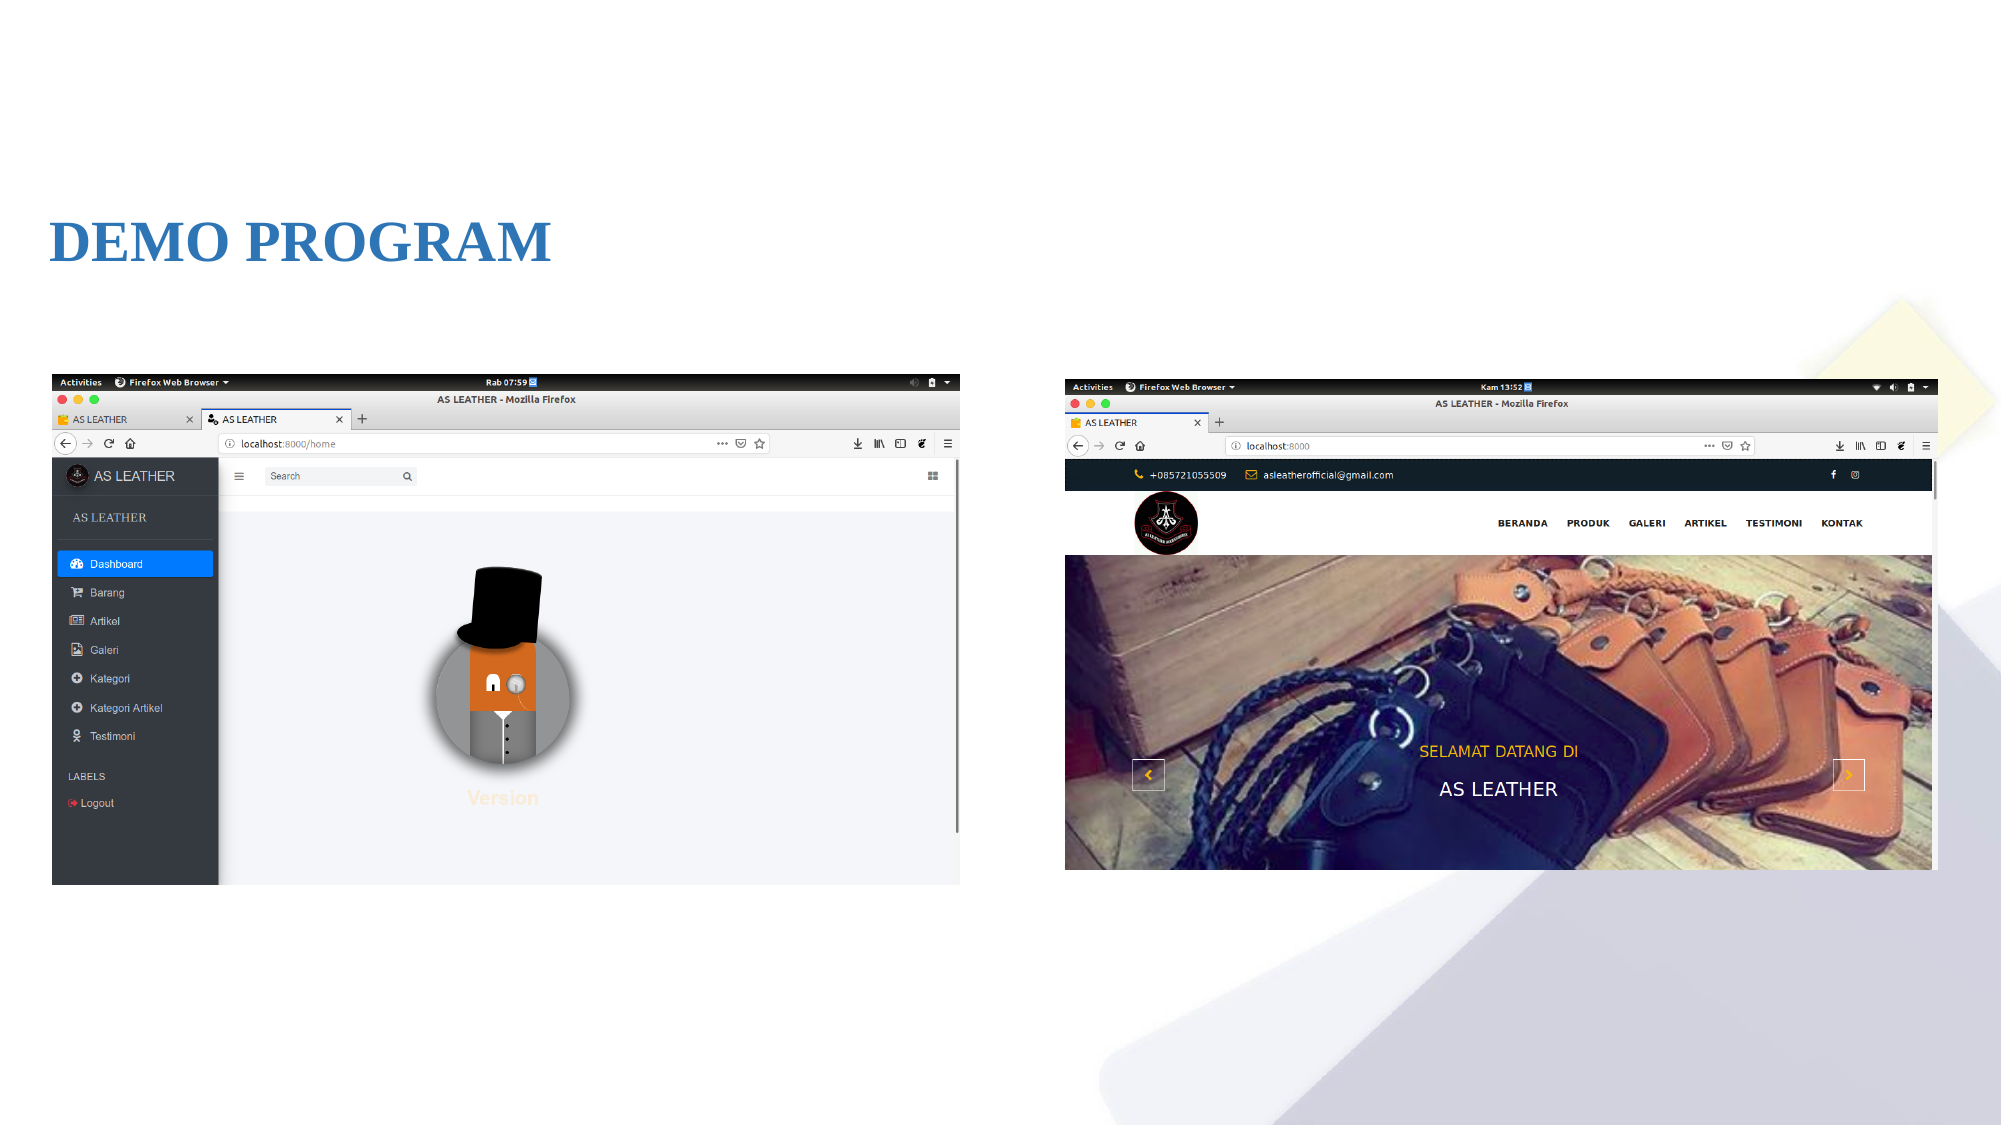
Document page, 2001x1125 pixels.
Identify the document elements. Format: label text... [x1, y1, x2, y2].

text_box DEMO PROGRAM [34, 195, 1702, 281]
picture [0, 0, 2001, 1125]
